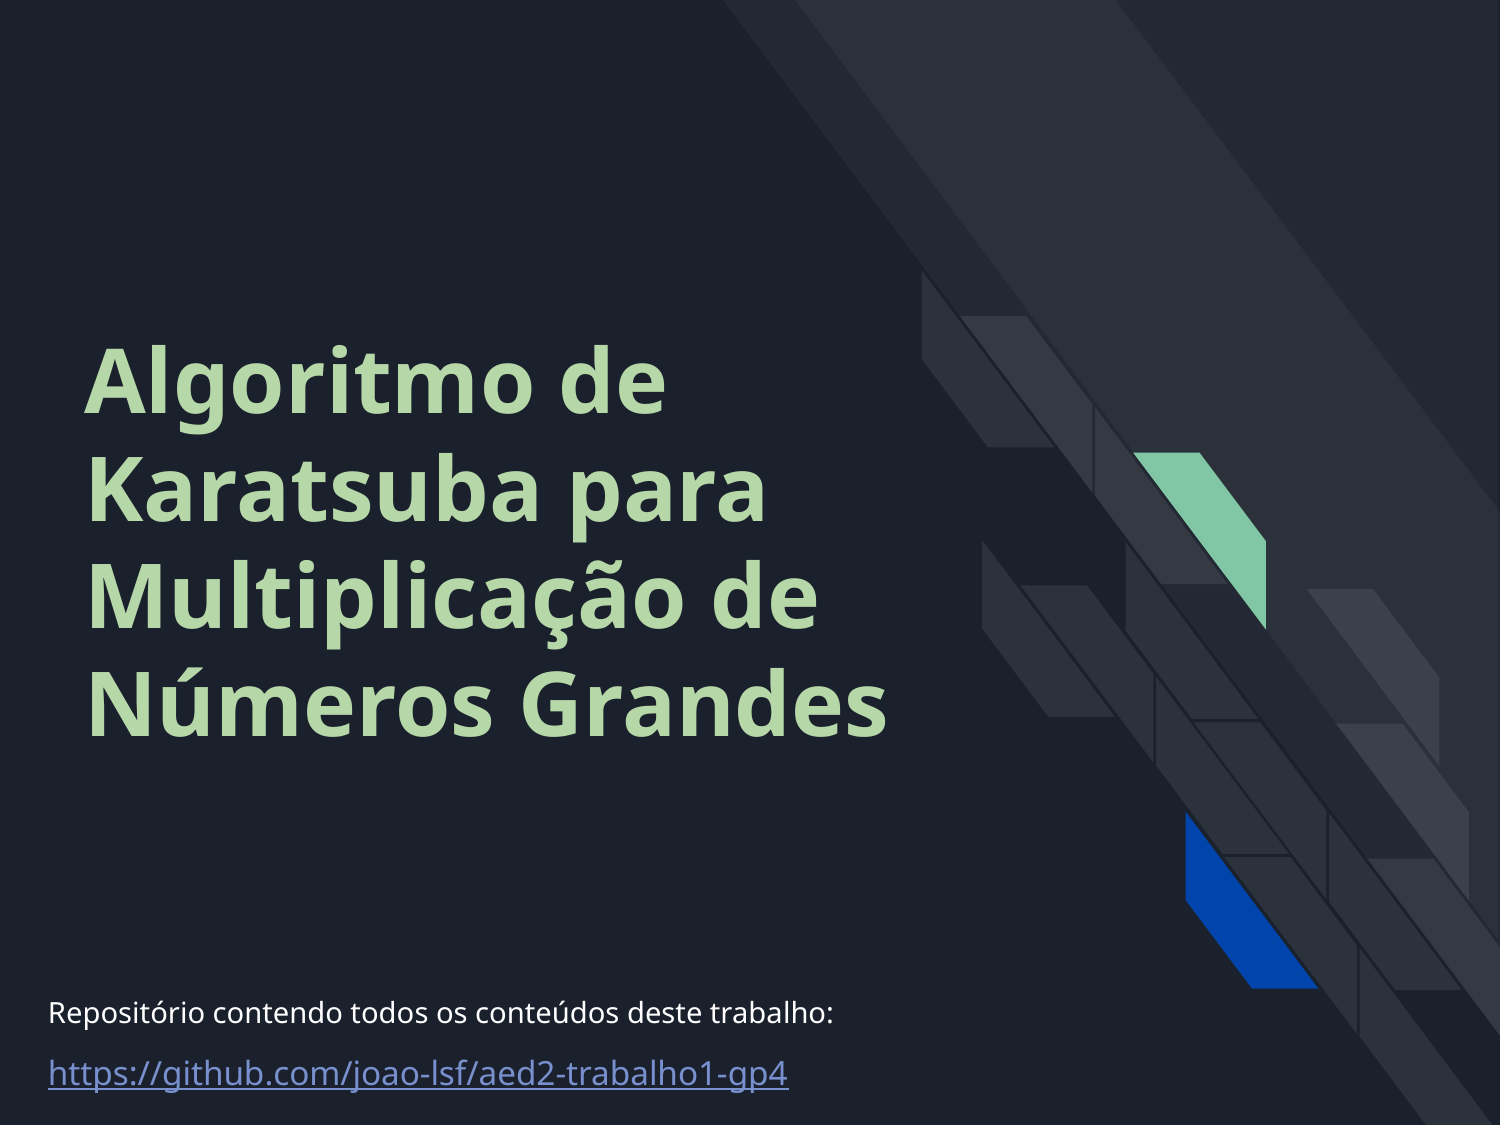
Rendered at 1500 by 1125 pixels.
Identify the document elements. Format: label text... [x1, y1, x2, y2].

title Algoritmo de Karatsuba para Multiplicação de Números Grandes [69, 308, 942, 769]
text_box Repositório contendo todos os conteúdos deste trabalho: https://github.com/joao-lsf/aed2-trabalho1-gp4 [32, 979, 1178, 1113]
